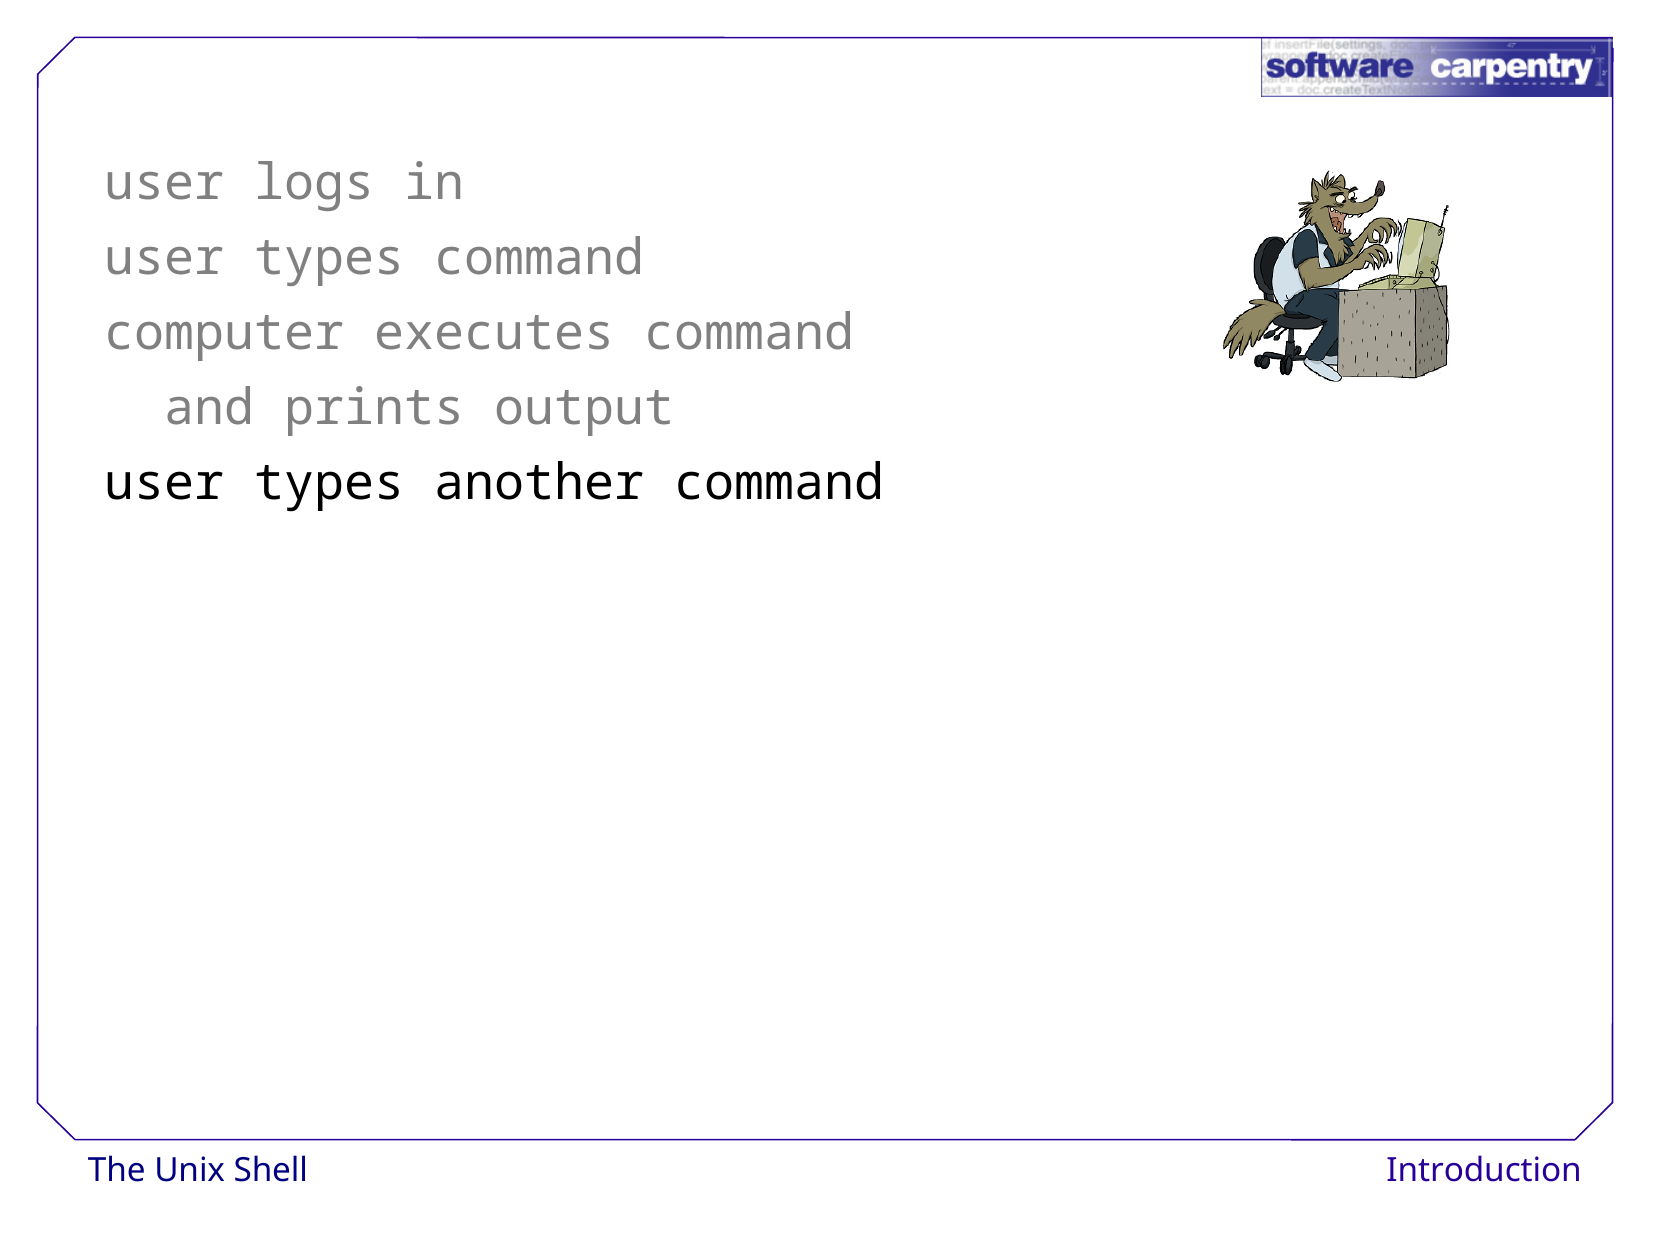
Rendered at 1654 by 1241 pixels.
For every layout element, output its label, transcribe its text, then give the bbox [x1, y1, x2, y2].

picture [1214, 156, 1469, 402]
text_box user logs in user types command computer executes command and prints output user types another command [89, 126, 780, 838]
picture [1261, 39, 1613, 97]
